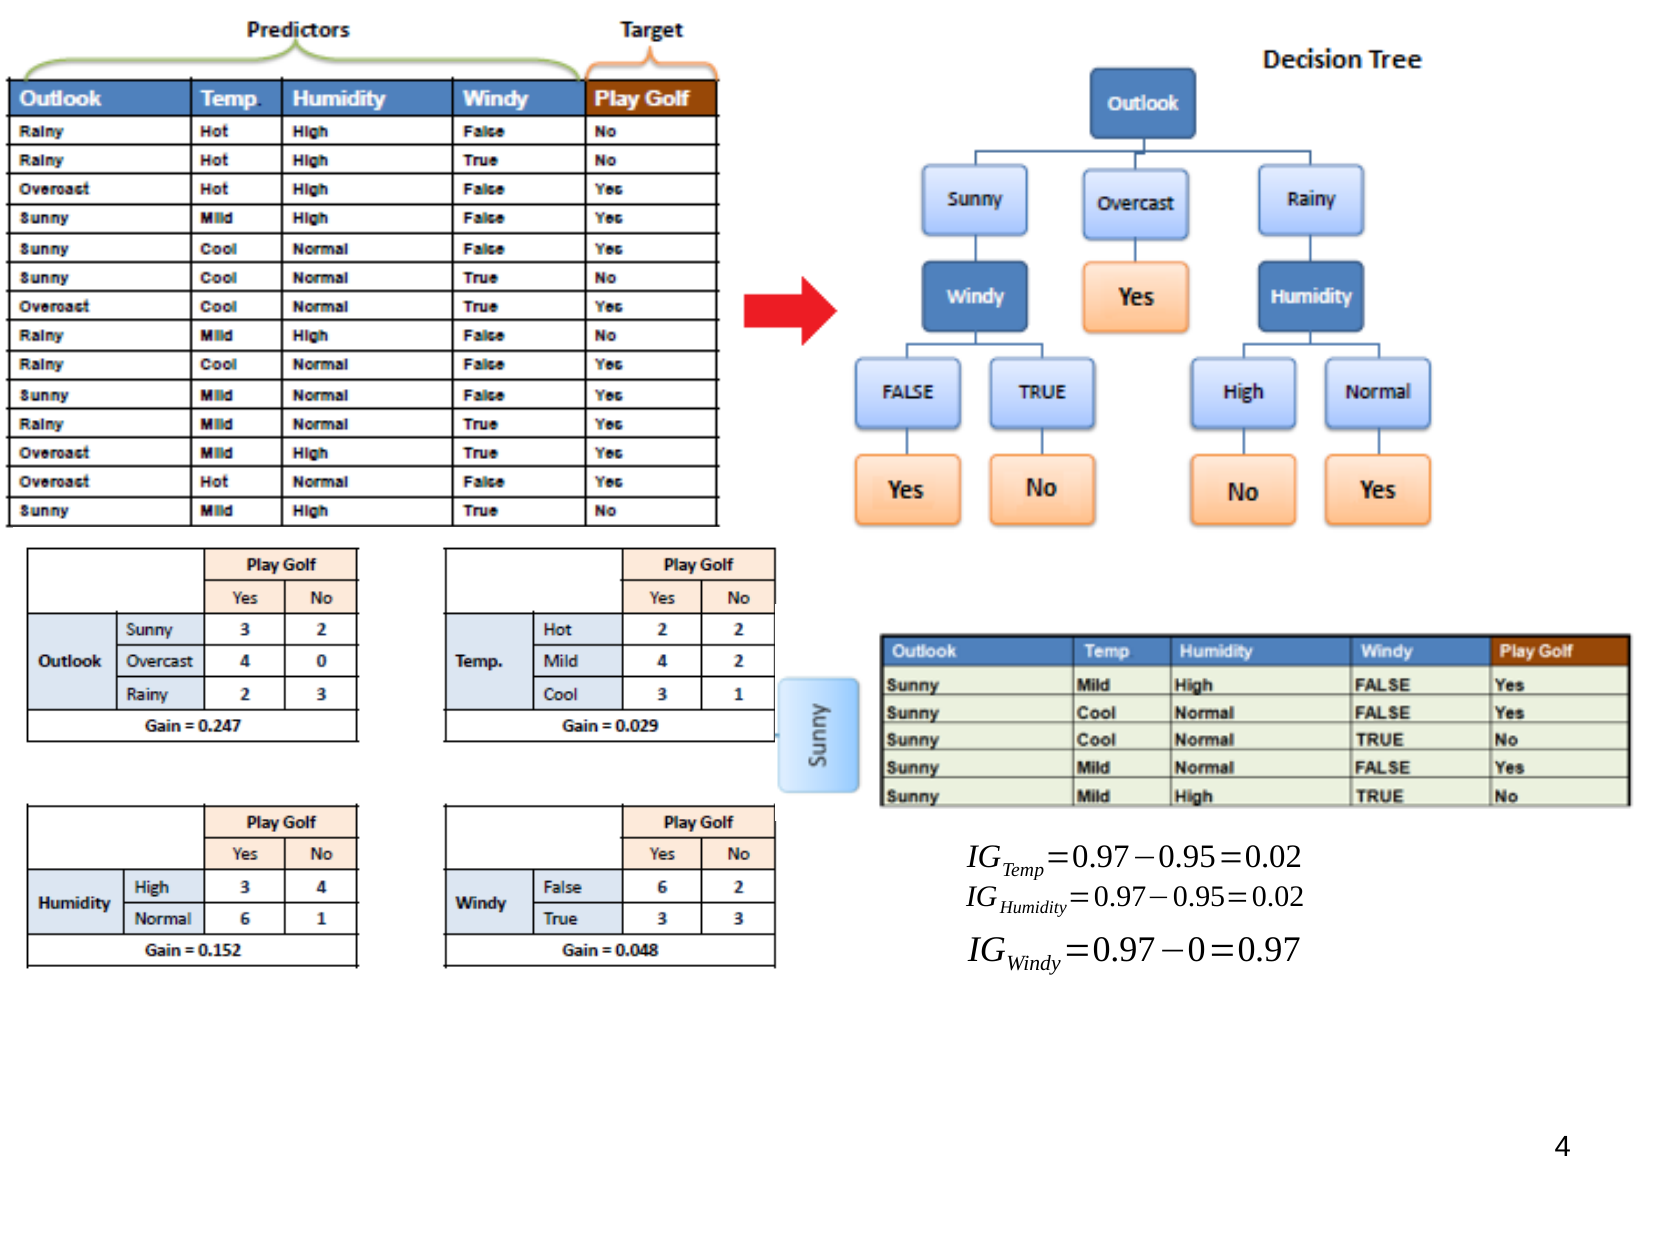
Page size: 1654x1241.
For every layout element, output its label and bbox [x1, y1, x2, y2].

chart [956, 839, 1312, 918]
picture [0, 11, 1642, 981]
chart [956, 929, 1312, 975]
